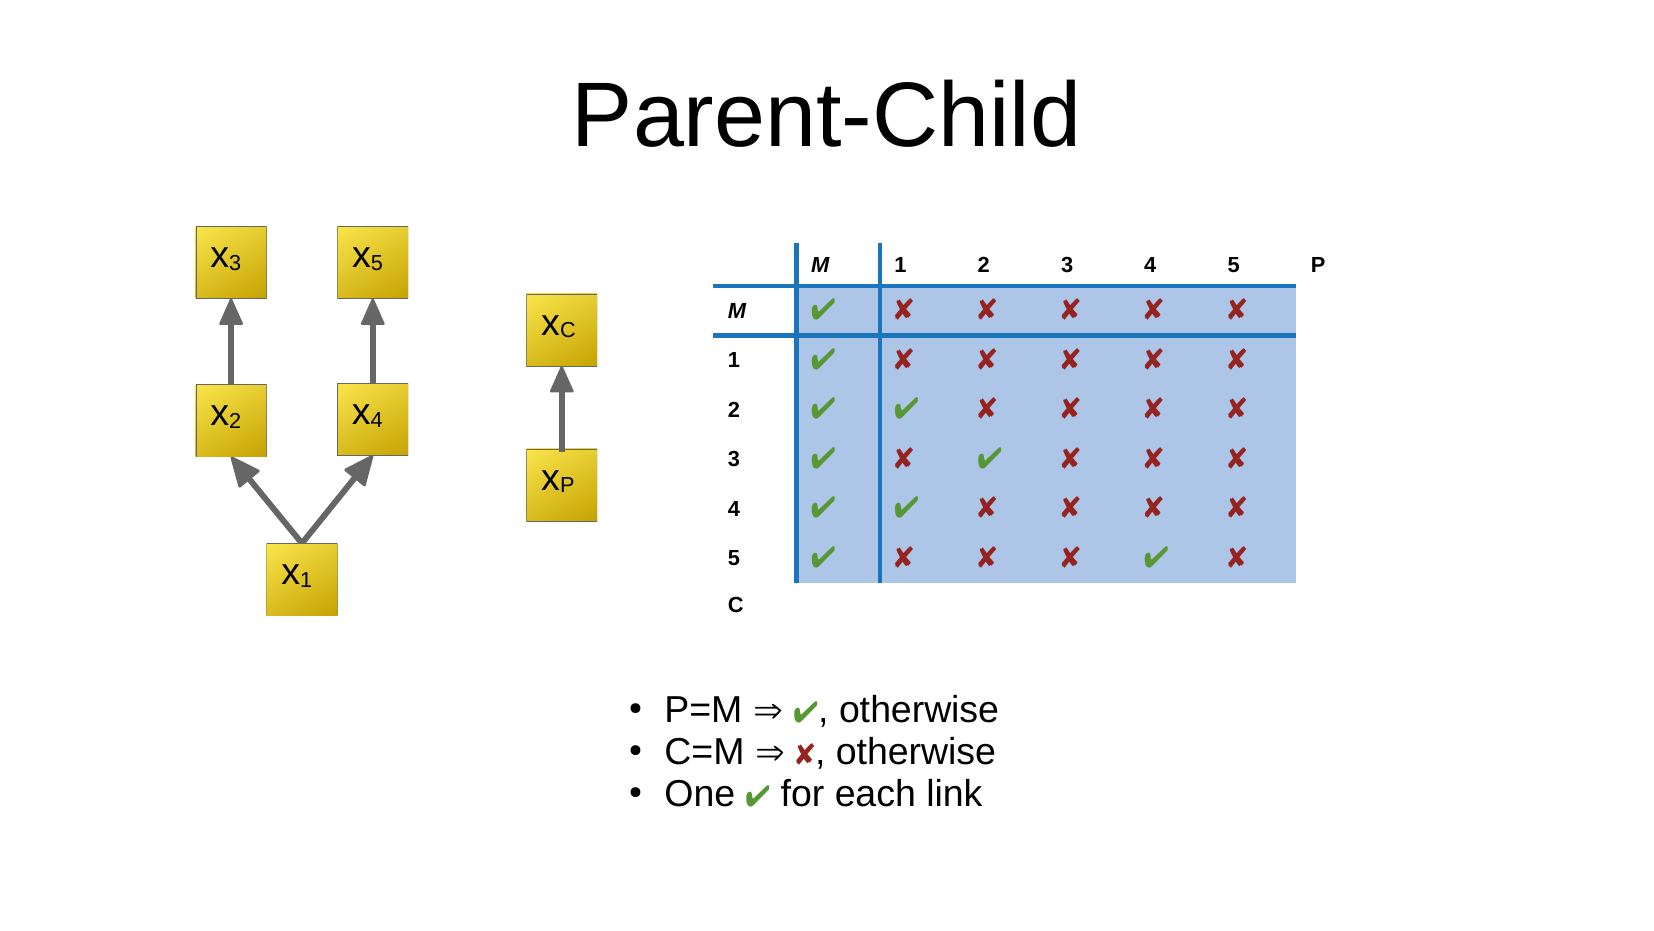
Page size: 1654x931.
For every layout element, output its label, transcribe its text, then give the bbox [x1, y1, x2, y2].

table_cell 4 [713, 484, 794, 533]
table_cell [1296, 286, 1380, 336]
text_box x5 [337, 226, 409, 299]
table_cell ✔ [882, 484, 963, 533]
table_cell ✘ [1046, 484, 1129, 533]
text_box x4 [337, 383, 409, 456]
table_cell ✘ [1046, 533, 1129, 583]
table_cell 2 [713, 385, 794, 434]
table_cell ✘ [1213, 288, 1296, 333]
table_cell ✔ [799, 338, 878, 385]
title Parent-Child [82, 37, 1571, 193]
table_cell ✔ [1129, 533, 1213, 583]
table_cell ✔ [799, 385, 878, 434]
table_cell ✘ [1213, 385, 1296, 434]
table_cell ✘ [882, 288, 963, 333]
table_header 1 [882, 243, 963, 284]
table_cell [796, 583, 880, 626]
table_header 5 [1213, 243, 1296, 284]
table_header [713, 243, 794, 284]
table_cell ✘ [963, 385, 1046, 434]
table_cell ✔ [882, 385, 963, 434]
table_cell M [713, 288, 794, 333]
table_cell ✘ [882, 533, 963, 583]
table_cell [1296, 434, 1380, 484]
table_cell [1296, 484, 1380, 533]
table_cell 5 [713, 533, 794, 583]
text_box P=M ⇒ ✔, otherwise C=M ⇒ ✘, otherwise One ✔ for each link [614, 681, 1040, 827]
text_box x2 [195, 384, 267, 457]
table_cell [1296, 583, 1380, 626]
text_box x3 [195, 226, 267, 299]
table_header 3 [1046, 243, 1129, 284]
table_cell [963, 583, 1046, 626]
table_header M [799, 243, 878, 284]
table_cell ✘ [963, 484, 1046, 533]
table_cell ✔ [963, 434, 1046, 484]
table_header 4 [1129, 243, 1213, 284]
table_cell ✘ [1213, 434, 1296, 484]
table_cell ✘ [1046, 385, 1129, 434]
table_cell ✘ [963, 338, 1046, 385]
table_cell ✔ [799, 434, 878, 484]
table_cell ✘ [1129, 338, 1213, 385]
table_cell ✘ [1046, 338, 1129, 385]
table_cell 3 [713, 434, 794, 484]
table_cell 1 [713, 338, 794, 385]
table_cell [1046, 583, 1129, 626]
table_cell ✔ [799, 288, 878, 333]
text_box x1 [266, 543, 338, 616]
table_cell ✘ [963, 288, 1046, 333]
table_cell ✘ [1046, 434, 1129, 484]
table_cell [1296, 385, 1380, 434]
table_cell [880, 583, 963, 626]
table_cell ✘ [1129, 484, 1213, 533]
table_cell ✘ [1129, 434, 1213, 484]
table_cell ✔ [799, 533, 878, 583]
table_cell ✘ [1129, 288, 1213, 333]
table_cell ✘ [882, 338, 963, 385]
table_cell ✘ [882, 434, 963, 484]
table_cell ✘ [1046, 288, 1129, 333]
table_cell ✘ [1213, 484, 1296, 533]
table_header P [1296, 243, 1380, 286]
table_cell [1296, 533, 1380, 583]
table_cell [1129, 583, 1213, 626]
table_header 2 [963, 243, 1046, 284]
subtitle [118, 133, 1607, 674]
table_cell ✘ [963, 533, 1046, 583]
table_cell [1213, 583, 1296, 626]
table_cell ✘ [1213, 338, 1296, 385]
text_box xC [526, 293, 598, 367]
table_cell ✘ [1129, 385, 1213, 434]
table_cell C [713, 583, 796, 626]
text_box xP [526, 448, 598, 522]
table_cell ✔ [799, 484, 878, 533]
table_cell ✘ [1213, 533, 1296, 583]
table_cell [1296, 336, 1380, 385]
